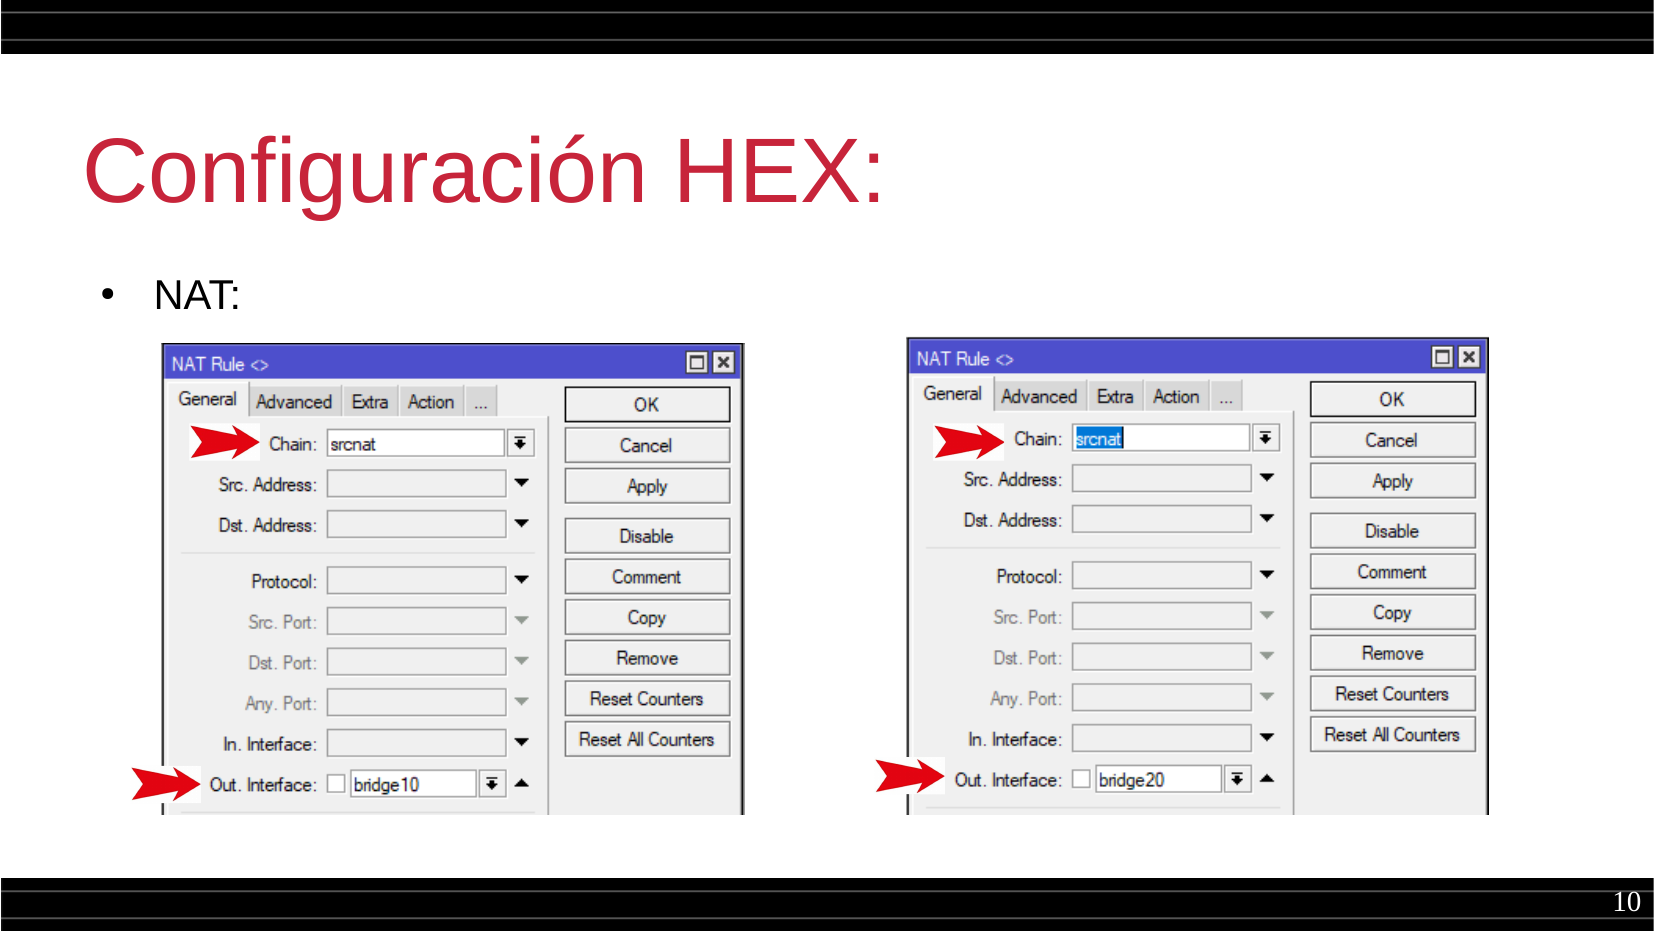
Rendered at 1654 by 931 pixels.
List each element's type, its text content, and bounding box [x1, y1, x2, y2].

picture [873, 336, 1489, 815]
list NAT: [82, 271, 1571, 758]
picture [129, 343, 745, 815]
title Configuración HEX: [82, 92, 1571, 249]
picture [1, 878, 1654, 931]
picture [1, 0, 1654, 54]
